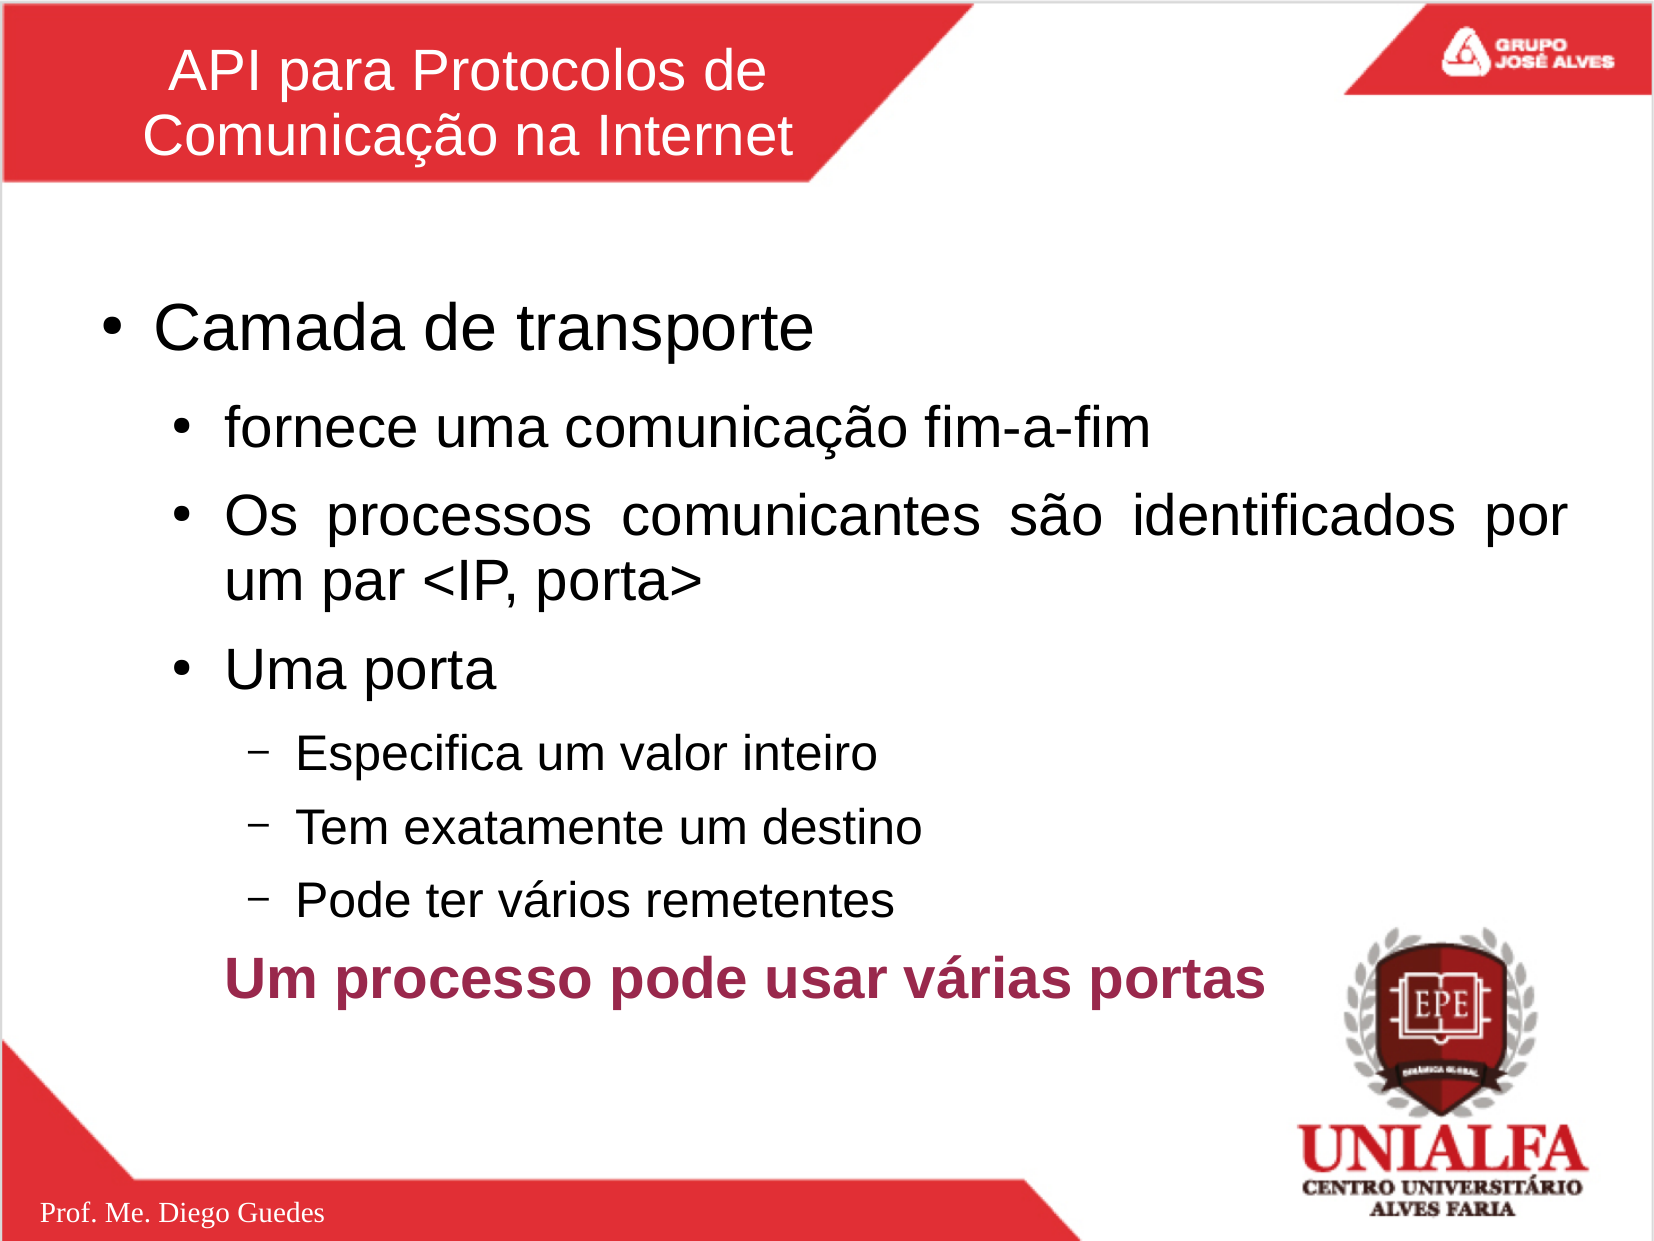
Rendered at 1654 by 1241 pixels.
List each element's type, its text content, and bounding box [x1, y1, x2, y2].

picture [0, 0, 1654, 1241]
list Camada de transporte fornece uma comunicação fim-a-fim Os processos comunicantes são identificados por um par <IP, porta> Uma porta Especifica um valor inteiro Tem exatamente um destino Pode ter vários remetentes Um processo pode usar várias portas [82, 290, 1571, 1109]
title API para Protocolos de Comunicação na Internet [57, 0, 881, 229]
